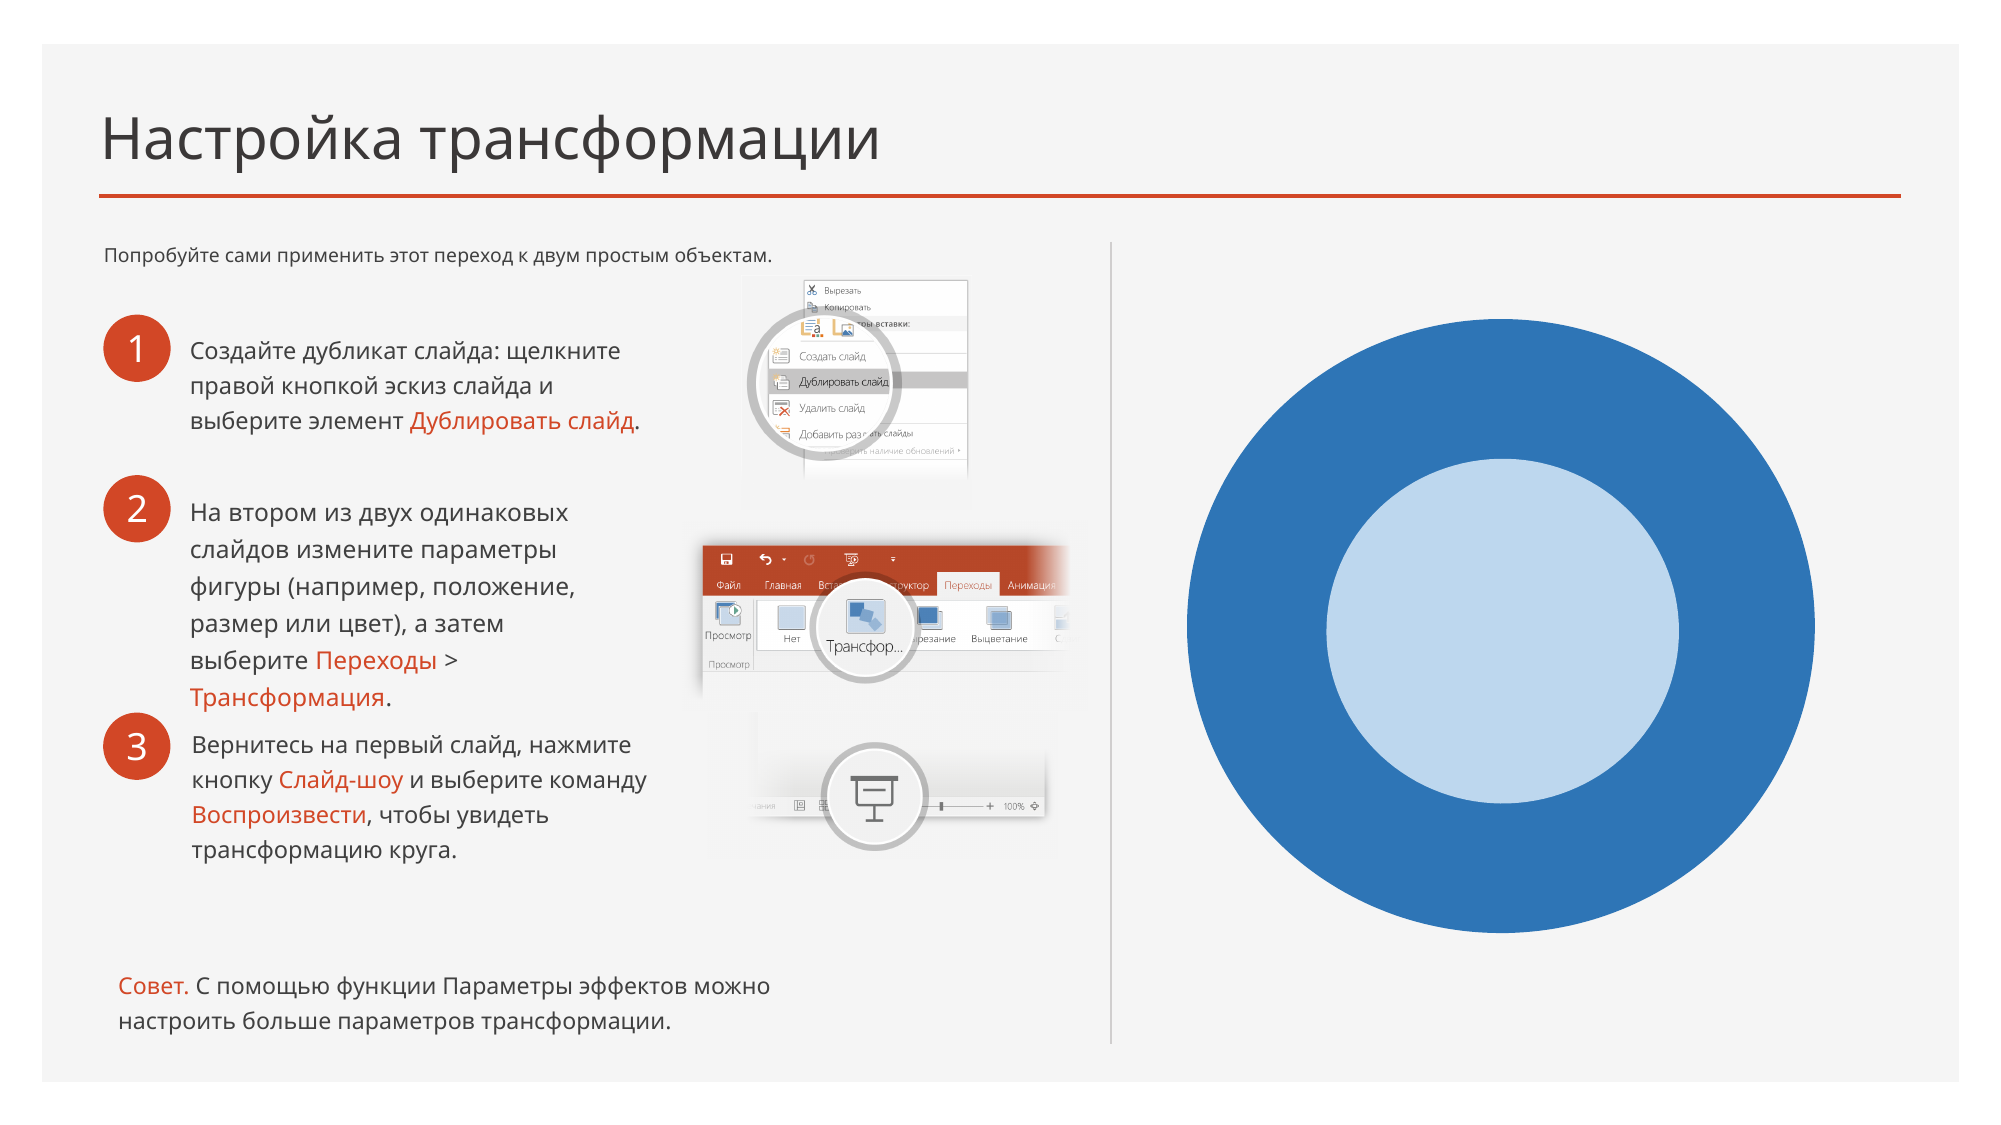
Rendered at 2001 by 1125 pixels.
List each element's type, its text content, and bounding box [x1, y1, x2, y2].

text_box Попробуйте сами применить этот переход к двум простым объектам. [88, 229, 941, 290]
text_box 3 [91, 715, 176, 776]
text_box [121, 378, 153, 382]
text_box На втором из двух одинаковых слайдов измените параметры фигуры (например, положение, размер или цвет), а затем выберите Переходы > Трансформация. [174, 481, 642, 715]
text_box [122, 539, 152, 543]
picture [682, 520, 1088, 711]
text_box Вернитесь на первый слайд, нажмите кнопку Слайд-шоу и выберите команду Воспроизвести, чтобы увидеть трансформацию круга. [176, 715, 670, 898]
text_box Совет. С помощью функции Параметры эффектов можно настроить больше параметров трансформации. [103, 956, 808, 1071]
text_box [1187, 319, 1815, 934]
text_box [121, 776, 153, 780]
text_box Создайте дубликат слайда: щелкните правой кнопкой эскиз слайда и выберите элемент Дублировать слайд. [174, 321, 670, 472]
text_box 1 [91, 317, 184, 378]
picture [707, 712, 1058, 859]
text_box 2 [91, 477, 184, 539]
picture [741, 275, 972, 510]
title Настройка трансформации [85, 73, 1214, 179]
